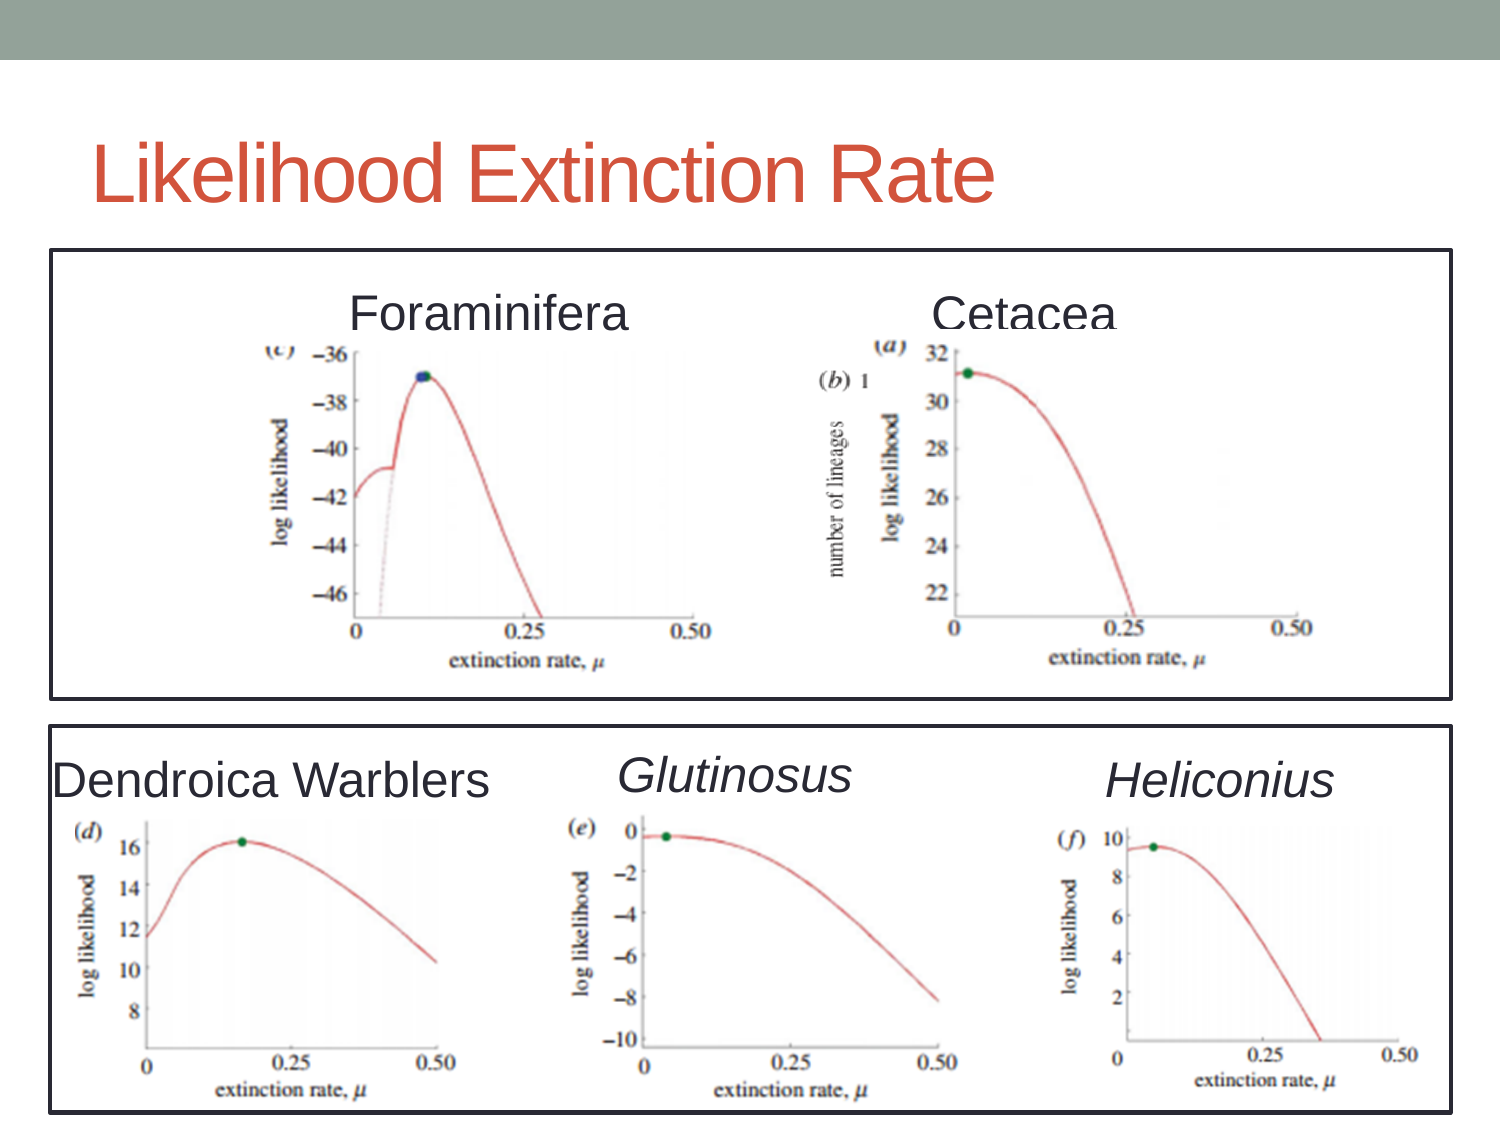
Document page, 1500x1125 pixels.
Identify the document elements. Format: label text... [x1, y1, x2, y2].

picture [75, 802, 462, 1110]
text_box [49, 725, 1451, 1113]
text_box Cetacea [916, 273, 1132, 329]
picture [1054, 811, 1421, 1098]
title Likelihood Extinction Rate [75, 87, 1425, 250]
text_box Dendroica Warblers [36, 739, 506, 815]
text_box Glutinosus [602, 735, 869, 802]
text_box [50, 249, 1451, 699]
text_box Heliconius [1090, 740, 1351, 811]
picture [562, 802, 964, 1107]
picture [252, 337, 725, 685]
text_box Foraminifera [333, 273, 644, 337]
picture [790, 329, 1322, 688]
